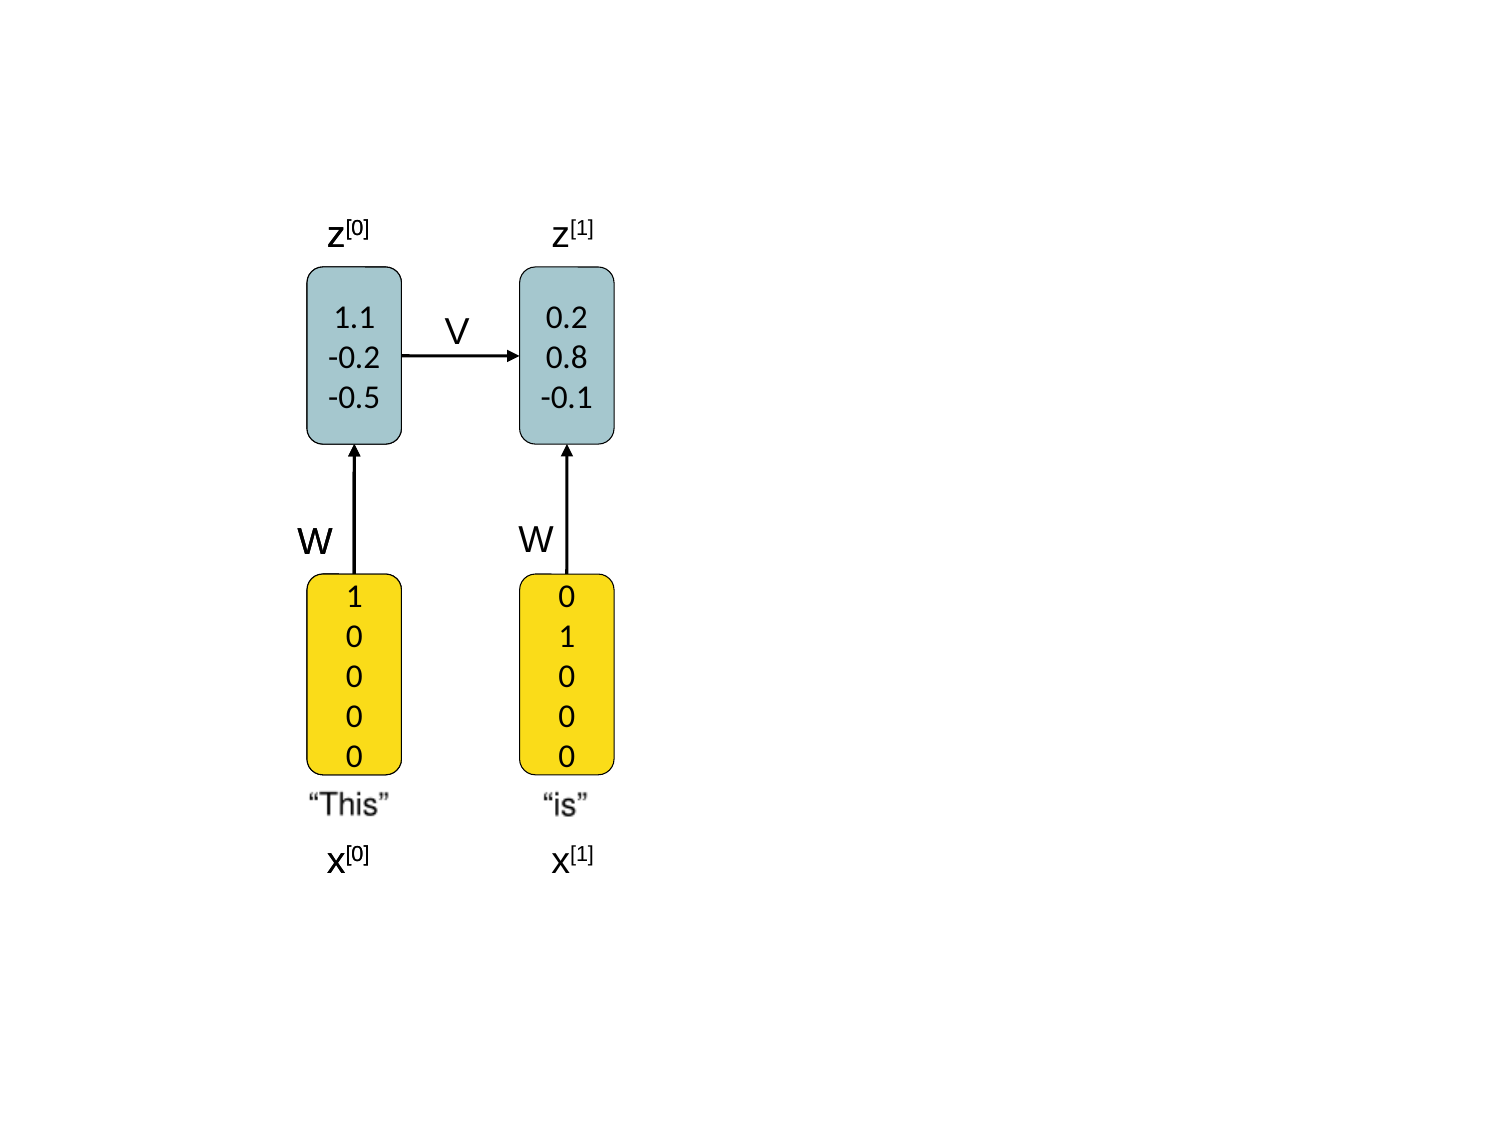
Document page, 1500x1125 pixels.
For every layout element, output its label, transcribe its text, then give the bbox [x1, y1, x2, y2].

picture [538, 786, 591, 820]
text_box 0.2 0.8 -0.1 [519, 266, 615, 445]
picture [307, 786, 395, 821]
text_box V [429, 299, 495, 357]
text_box x[1] [536, 828, 630, 886]
text_box z[0] [312, 202, 405, 260]
text_box 0 1 0 0 0 [519, 574, 615, 775]
text_box 1.1 -0.2 -0.5 [306, 266, 402, 445]
text_box W [282, 509, 348, 567]
text_box 1 0 0 0 0 [306, 574, 402, 775]
text_box z[1] [536, 202, 630, 260]
text_box x[0] [312, 828, 405, 886]
text_box W [503, 507, 569, 573]
